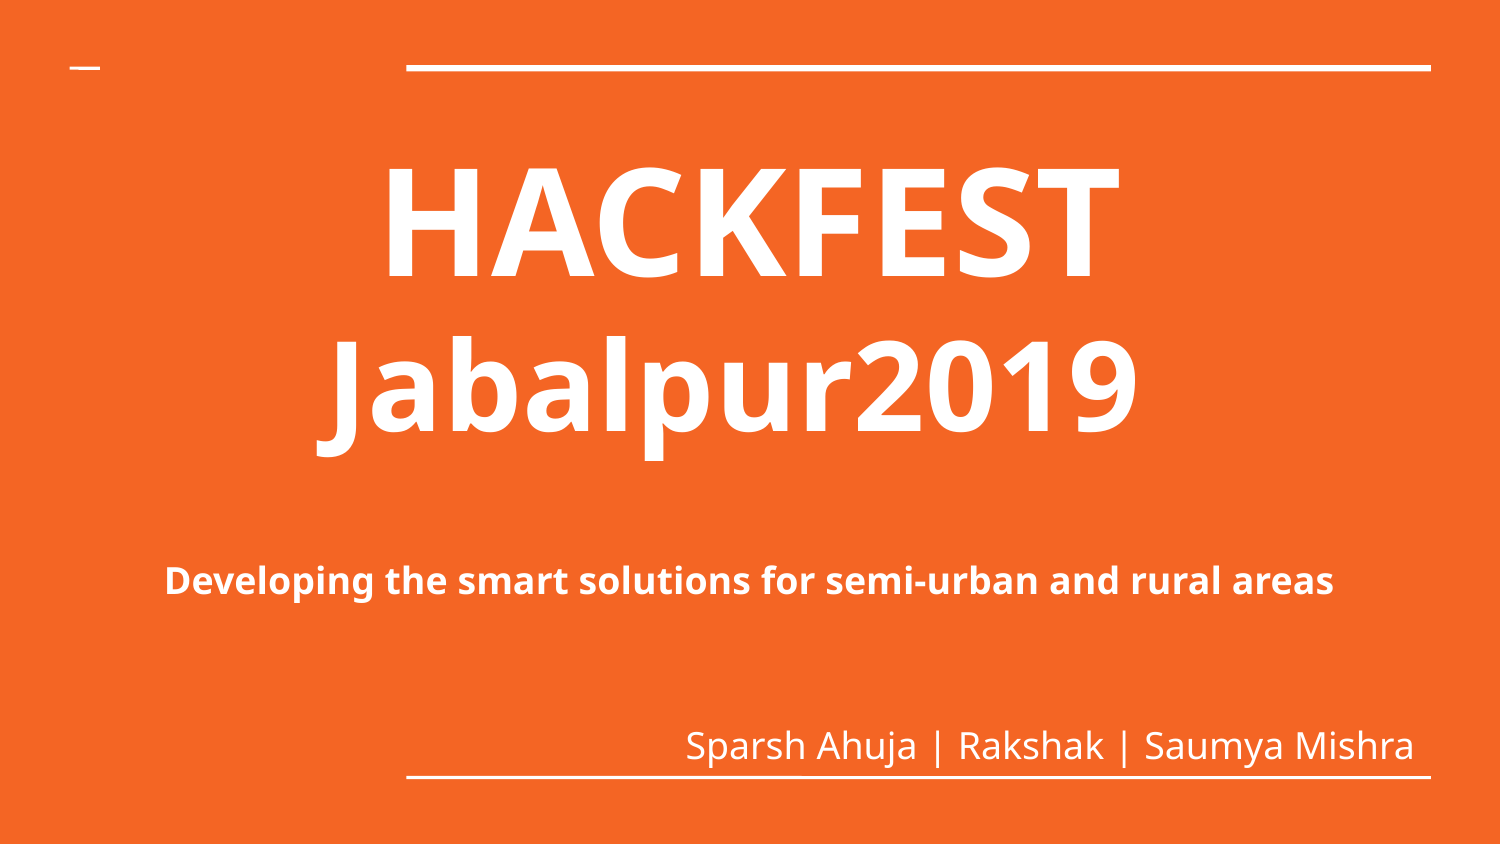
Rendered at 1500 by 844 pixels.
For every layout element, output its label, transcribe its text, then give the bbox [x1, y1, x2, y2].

title HACKFEST Jabalpur2019 [0, 111, 1500, 520]
text_box Developing the smart solutions for semi-urban and rural areas [0, 547, 1500, 650]
subtitle Sparsh Ahuja | Rakshak | Saumya Mishra [0, 650, 1441, 827]
